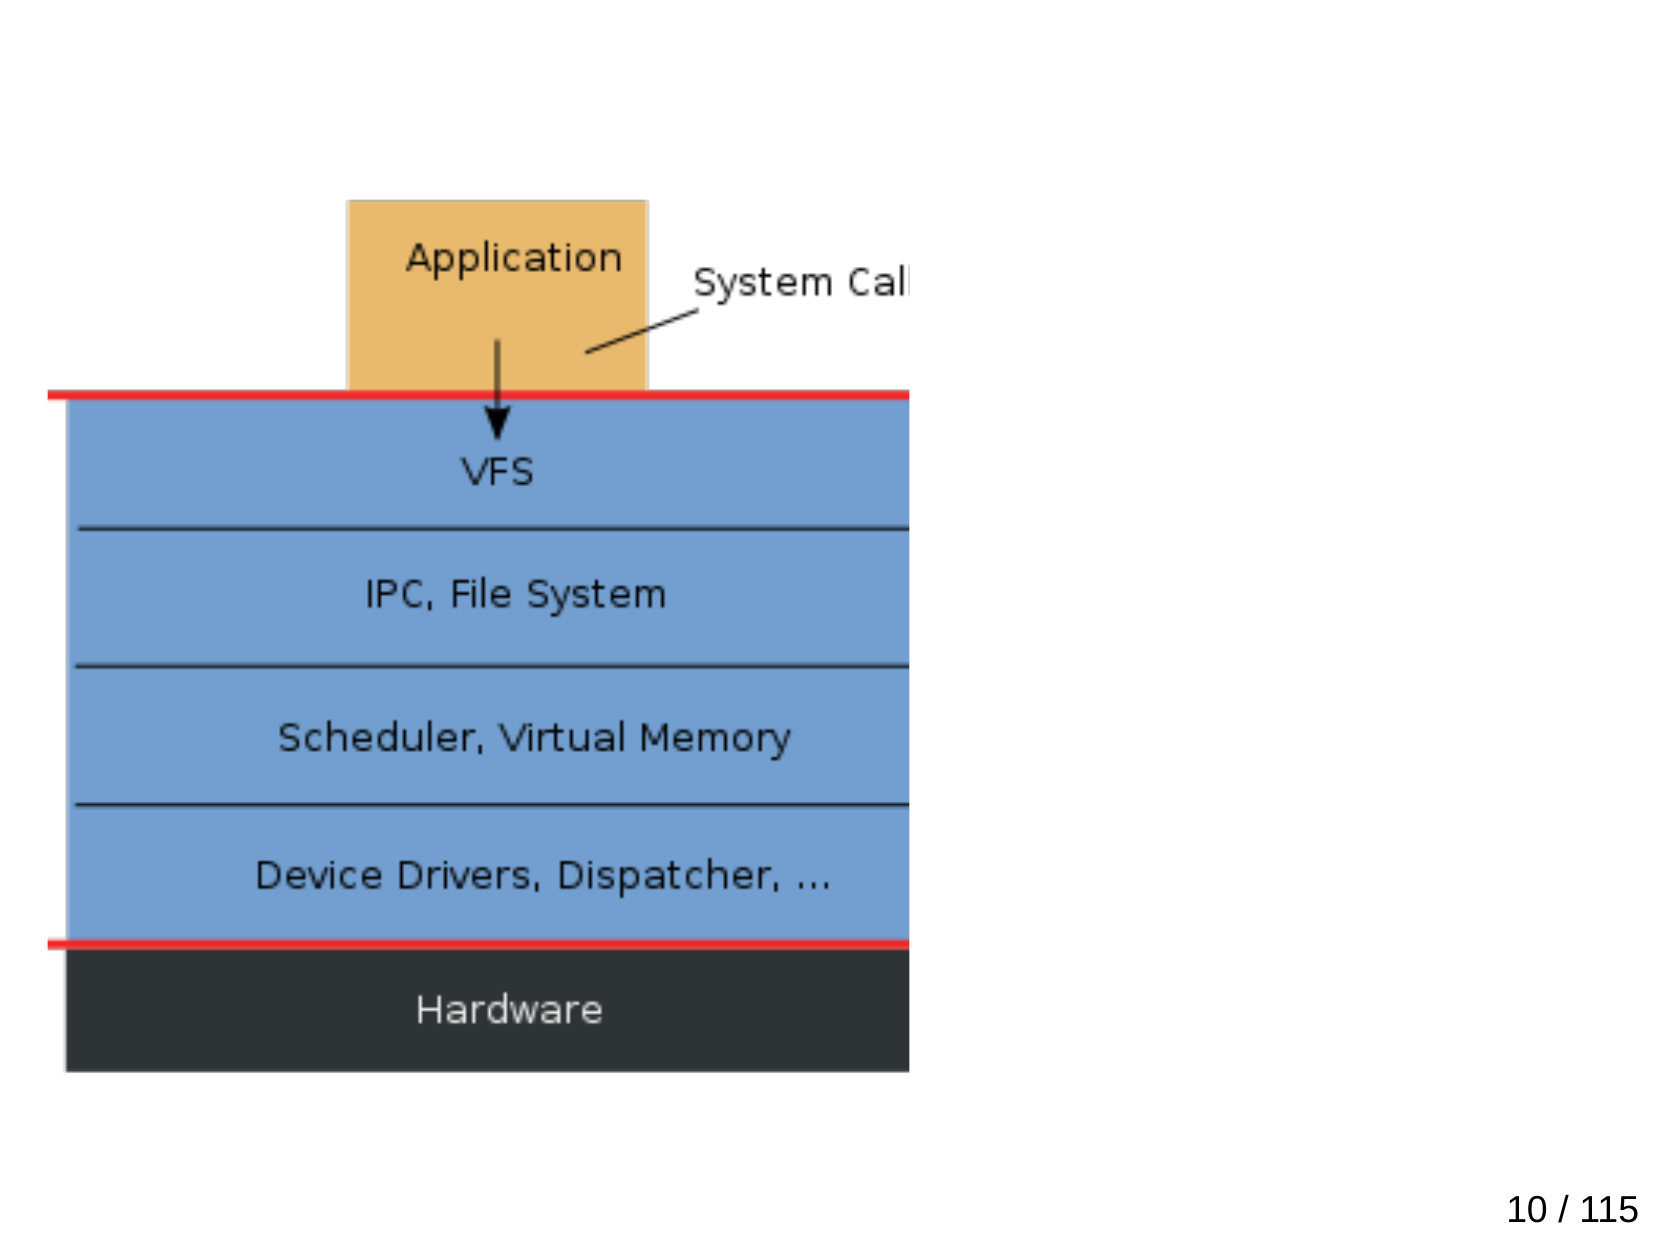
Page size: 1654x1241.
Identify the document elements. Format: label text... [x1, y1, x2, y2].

picture [47, 188, 910, 1123]
text_box <number> / 115 [1380, 1181, 1654, 1238]
